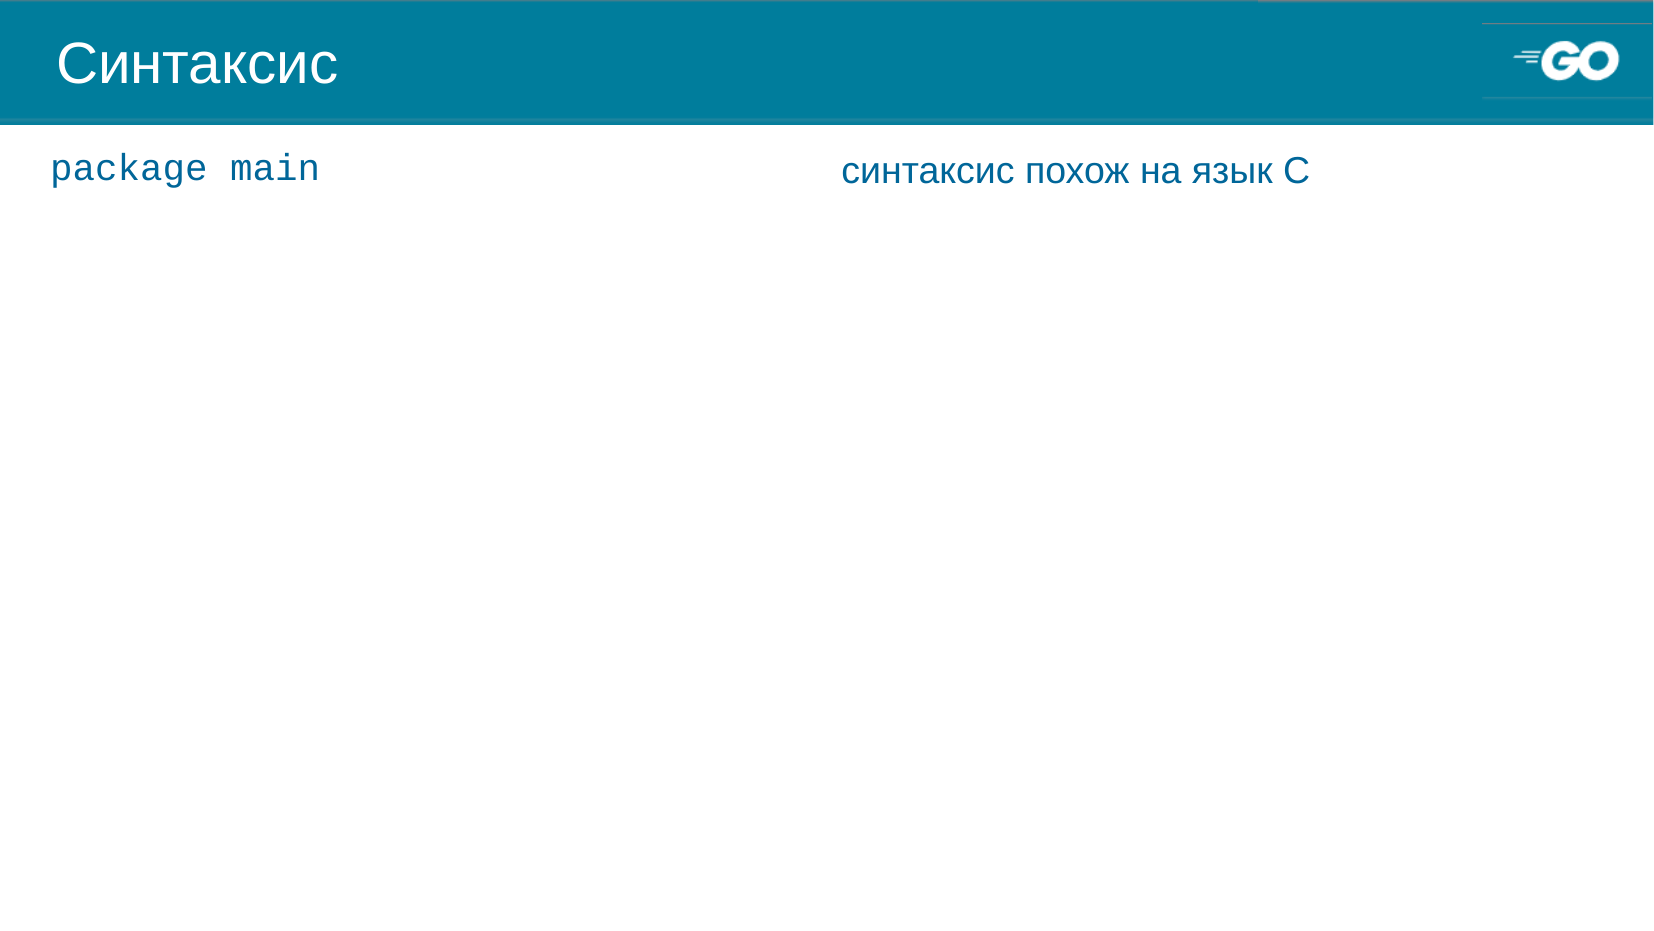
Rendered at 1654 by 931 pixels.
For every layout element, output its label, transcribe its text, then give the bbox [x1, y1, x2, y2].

text_box синтаксис похож на язык C [826, 141, 1619, 898]
picture [1542, 41, 1619, 81]
text_box Синтаксис [41, 23, 1495, 104]
text_box package main [35, 141, 815, 898]
